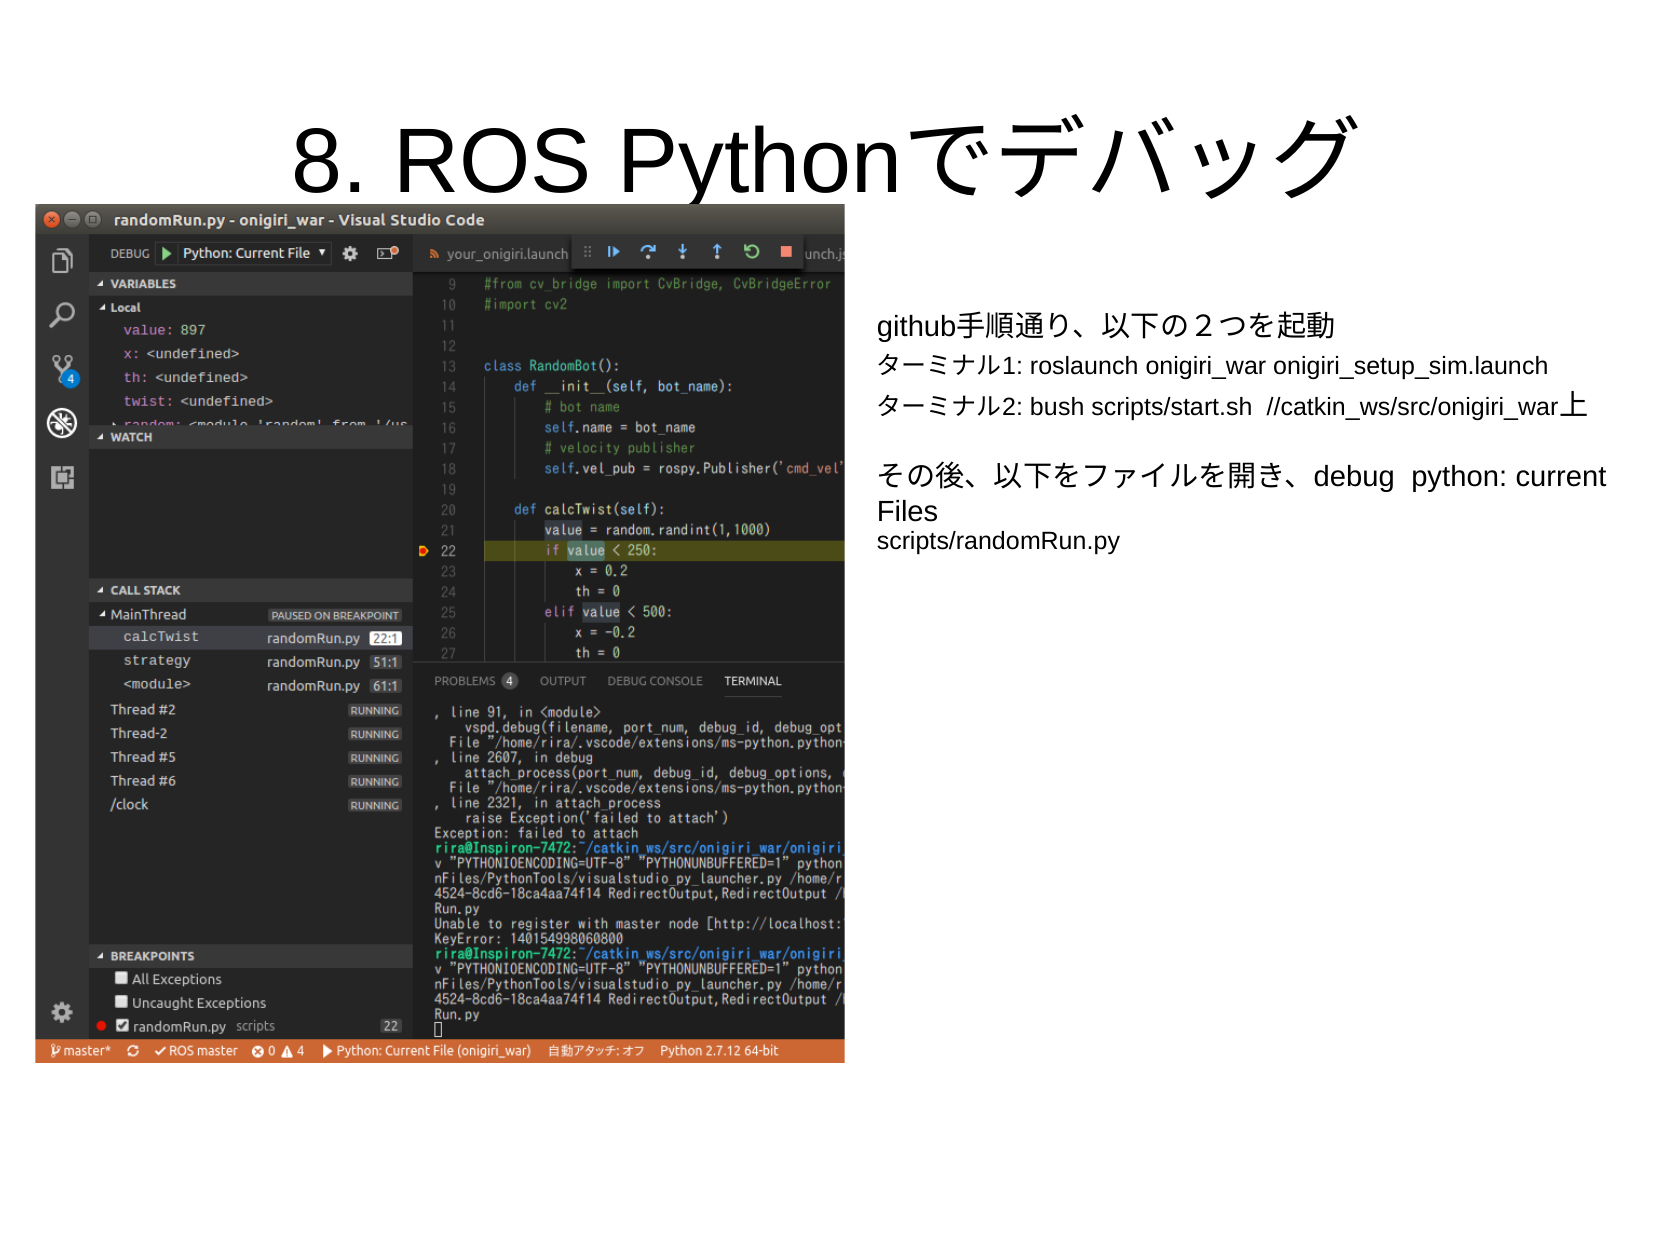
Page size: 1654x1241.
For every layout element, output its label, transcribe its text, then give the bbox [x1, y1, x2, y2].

text_box github手順通り、以下の２つを起動 ターミナル1: roslaunch onigiri_war onigiri_setup_sim.launch ターミナル2: bush scripts/start.sh //catkin_ws/src/onigiri_war上 その後、以下をファイルを開き、debug python: current Files scripts/randomRun.py [862, 295, 1630, 538]
picture [35, 204, 845, 1063]
title 8. ROS Pythonでデバッグ [82, 49, 1571, 257]
